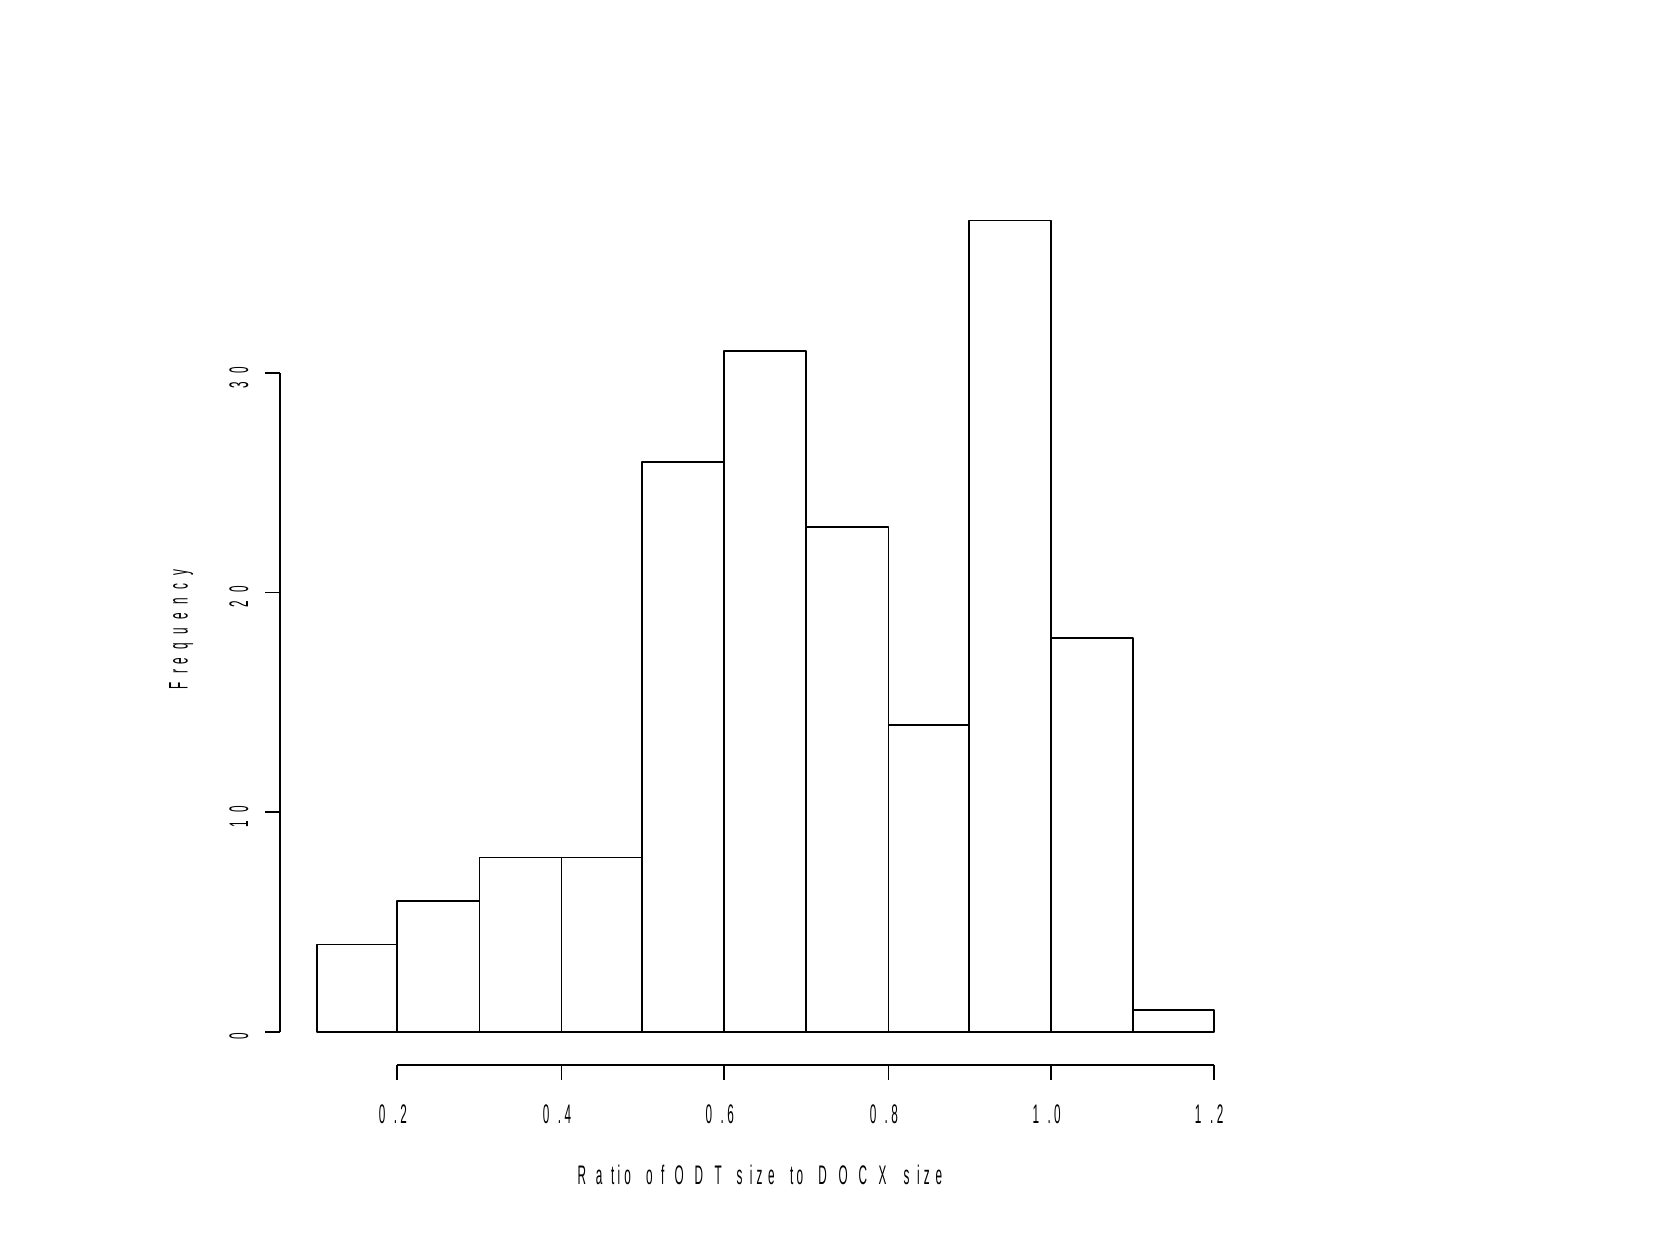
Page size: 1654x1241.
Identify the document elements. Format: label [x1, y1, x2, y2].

picture [157, 64, 1313, 1218]
